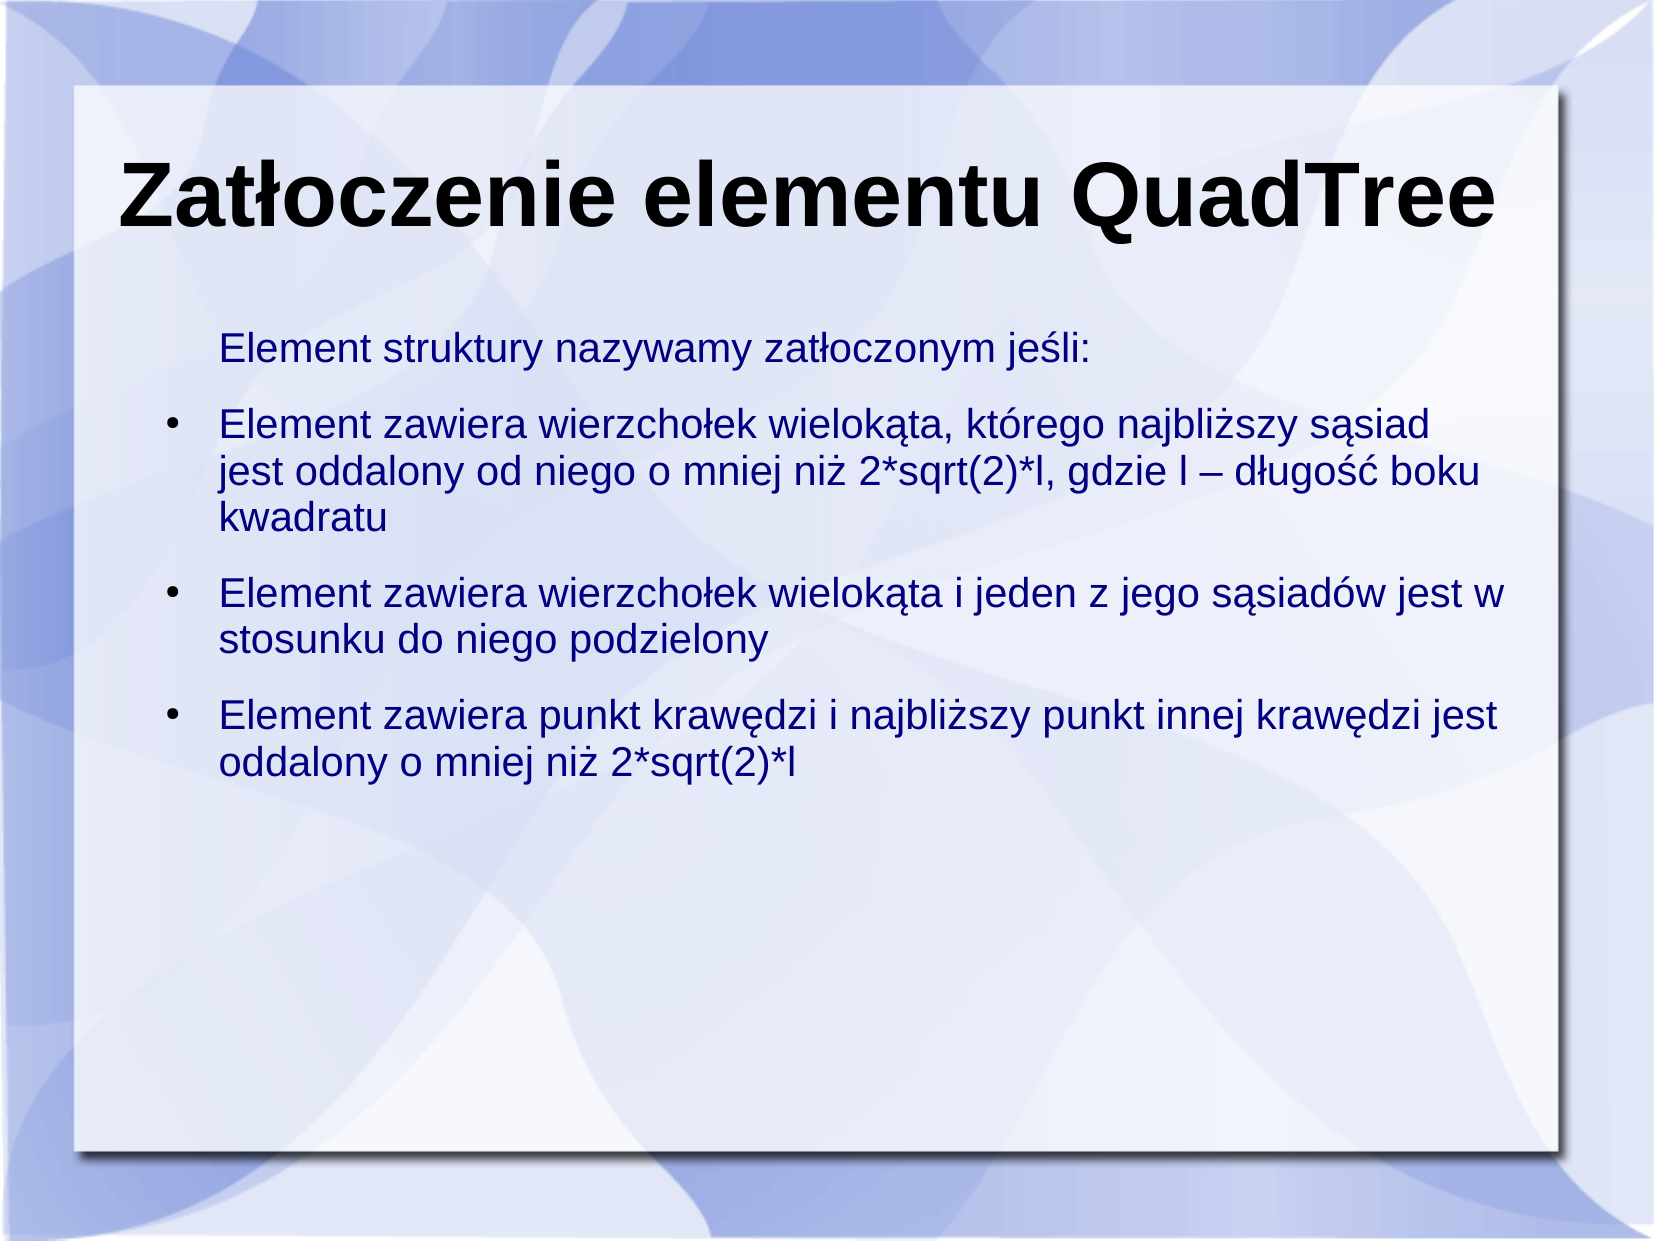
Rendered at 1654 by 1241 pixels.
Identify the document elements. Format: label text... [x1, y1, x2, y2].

list Element struktury nazywamy zatłoczonym jeśli: Element zawiera wierzchołek wielokąta, którego najbliższy sąsiad jest oddalony od niego o mniej niż 2*sqrt(2)*l, gdzie l – długość boku kwadratu Element zawiera wierzchołek wielokąta i jeden z jego sąsiadów jest w stosunku do niego podzielony Element zawiera punkt krawędzi i najbliższy punkt innej krawędzi jest oddalony o mniej niż 2*sqrt(2)*l [147, 324, 1506, 975]
picture [0, 0, 1654, 1241]
title Zatłoczenie elementu QuadTree [82, 90, 1536, 298]
